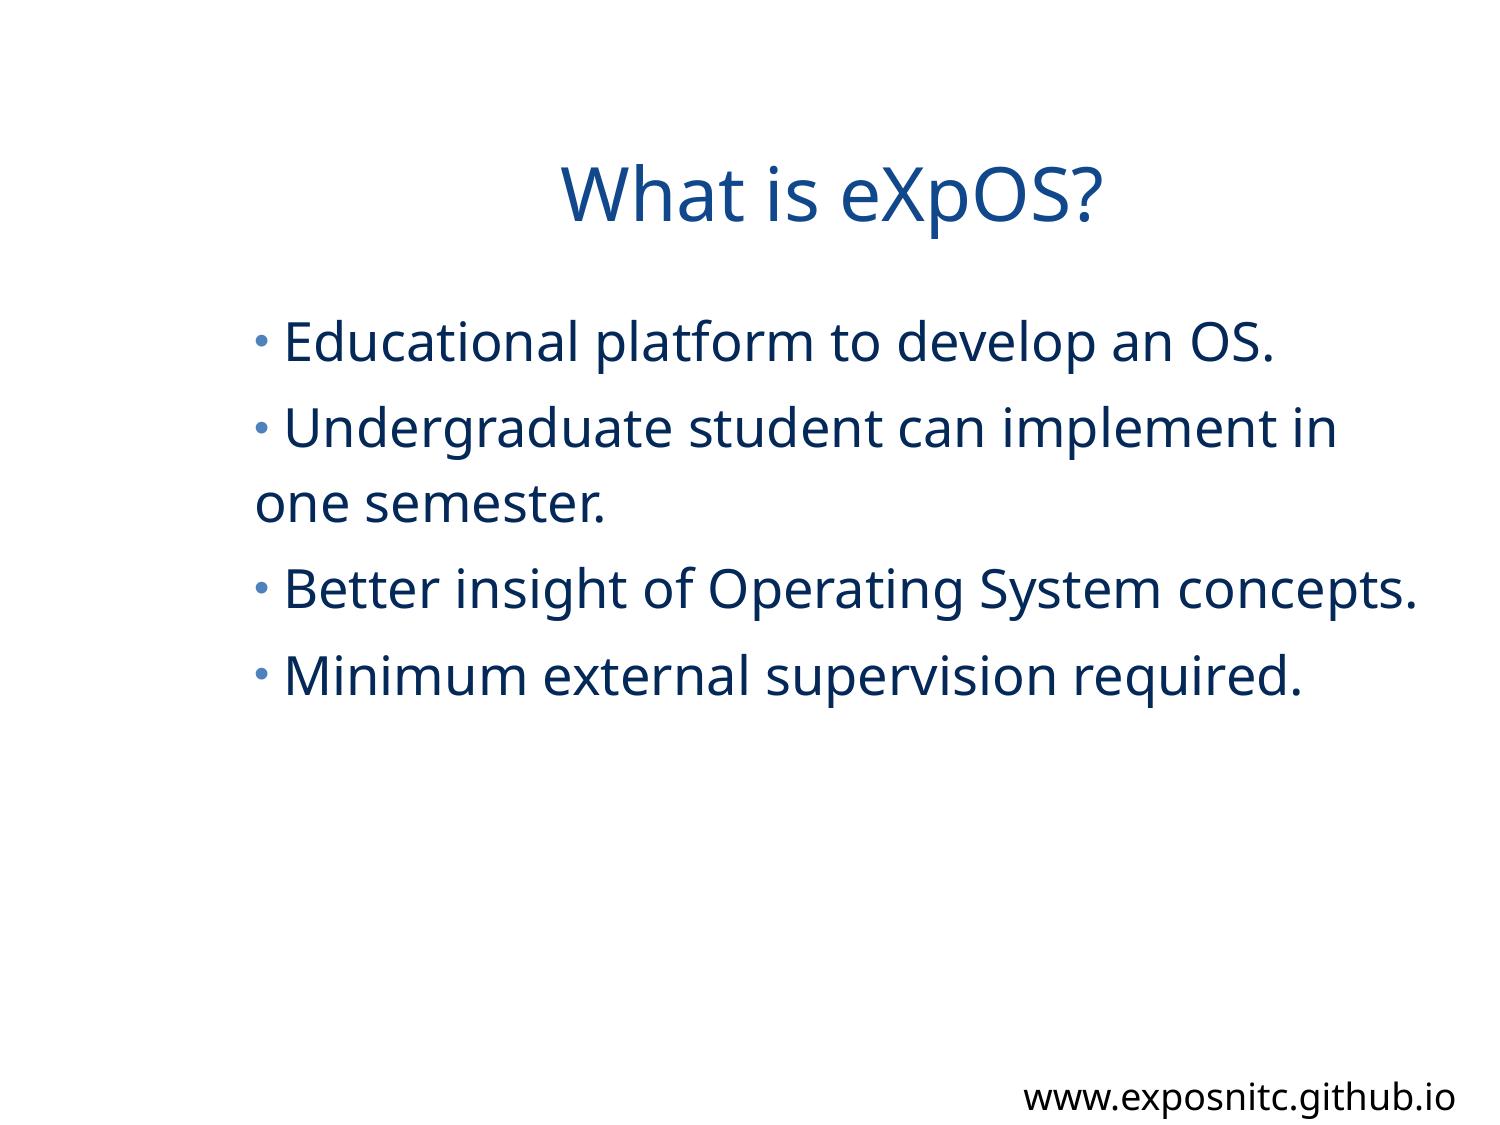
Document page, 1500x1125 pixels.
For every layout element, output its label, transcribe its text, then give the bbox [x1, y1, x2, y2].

title What is eXpOS? [225, 75, 1440, 251]
subtitle Educational platform to develop an OS. Undergraduate student can implement in one semester. Better insight of Operating System concepts. Minimum external supervision required. [234, 303, 1450, 950]
text_box www.exposnitc.github.io [980, 1065, 1500, 1125]
